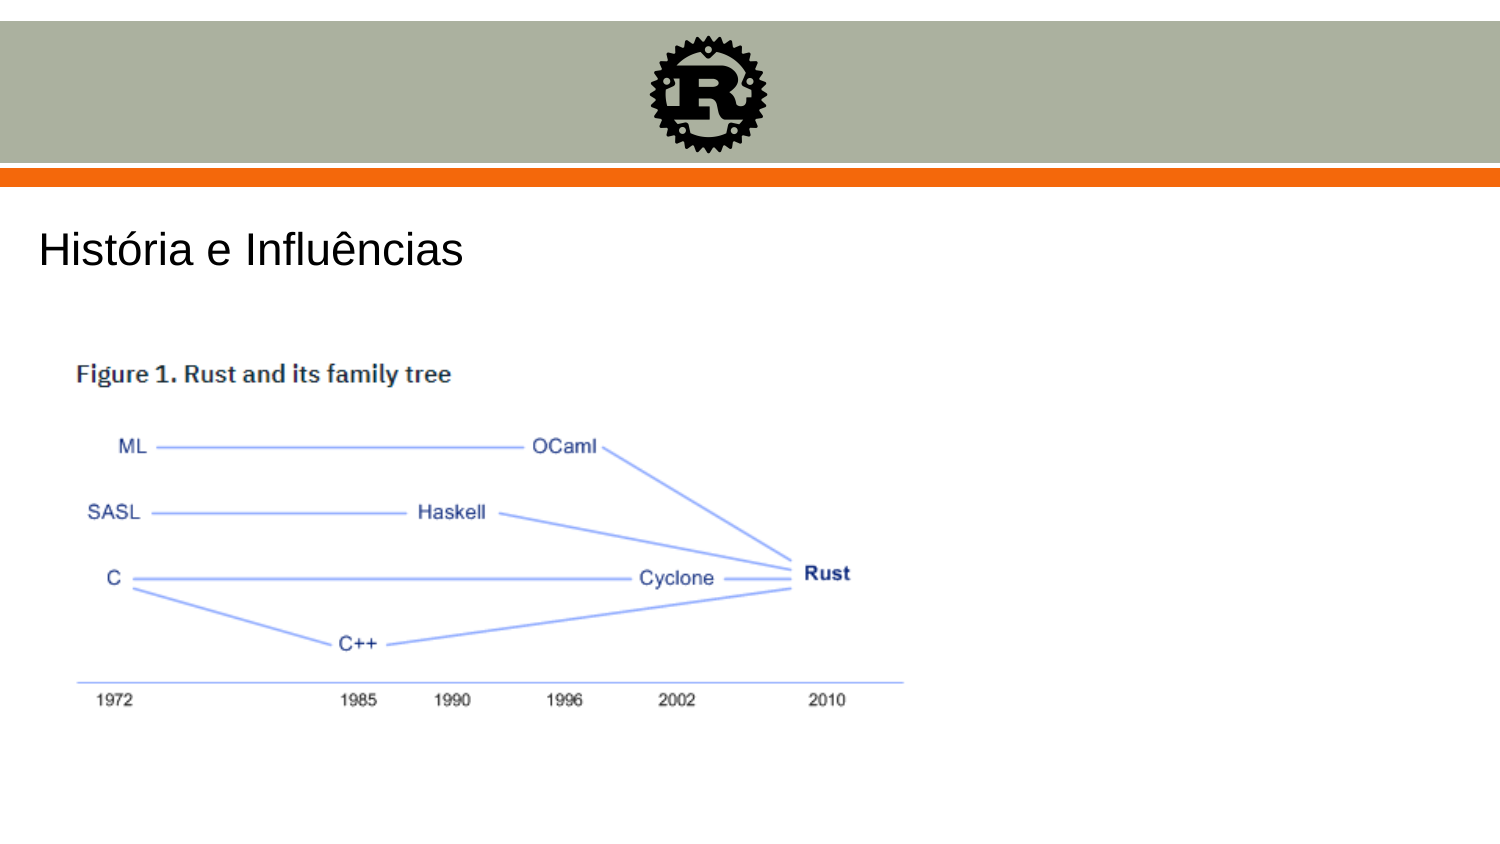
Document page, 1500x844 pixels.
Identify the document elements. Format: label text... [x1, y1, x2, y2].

picture [649, 35, 768, 154]
text_box História e Influências [23, 212, 508, 282]
text_box [0, 196, 1394, 754]
picture [47, 342, 981, 723]
